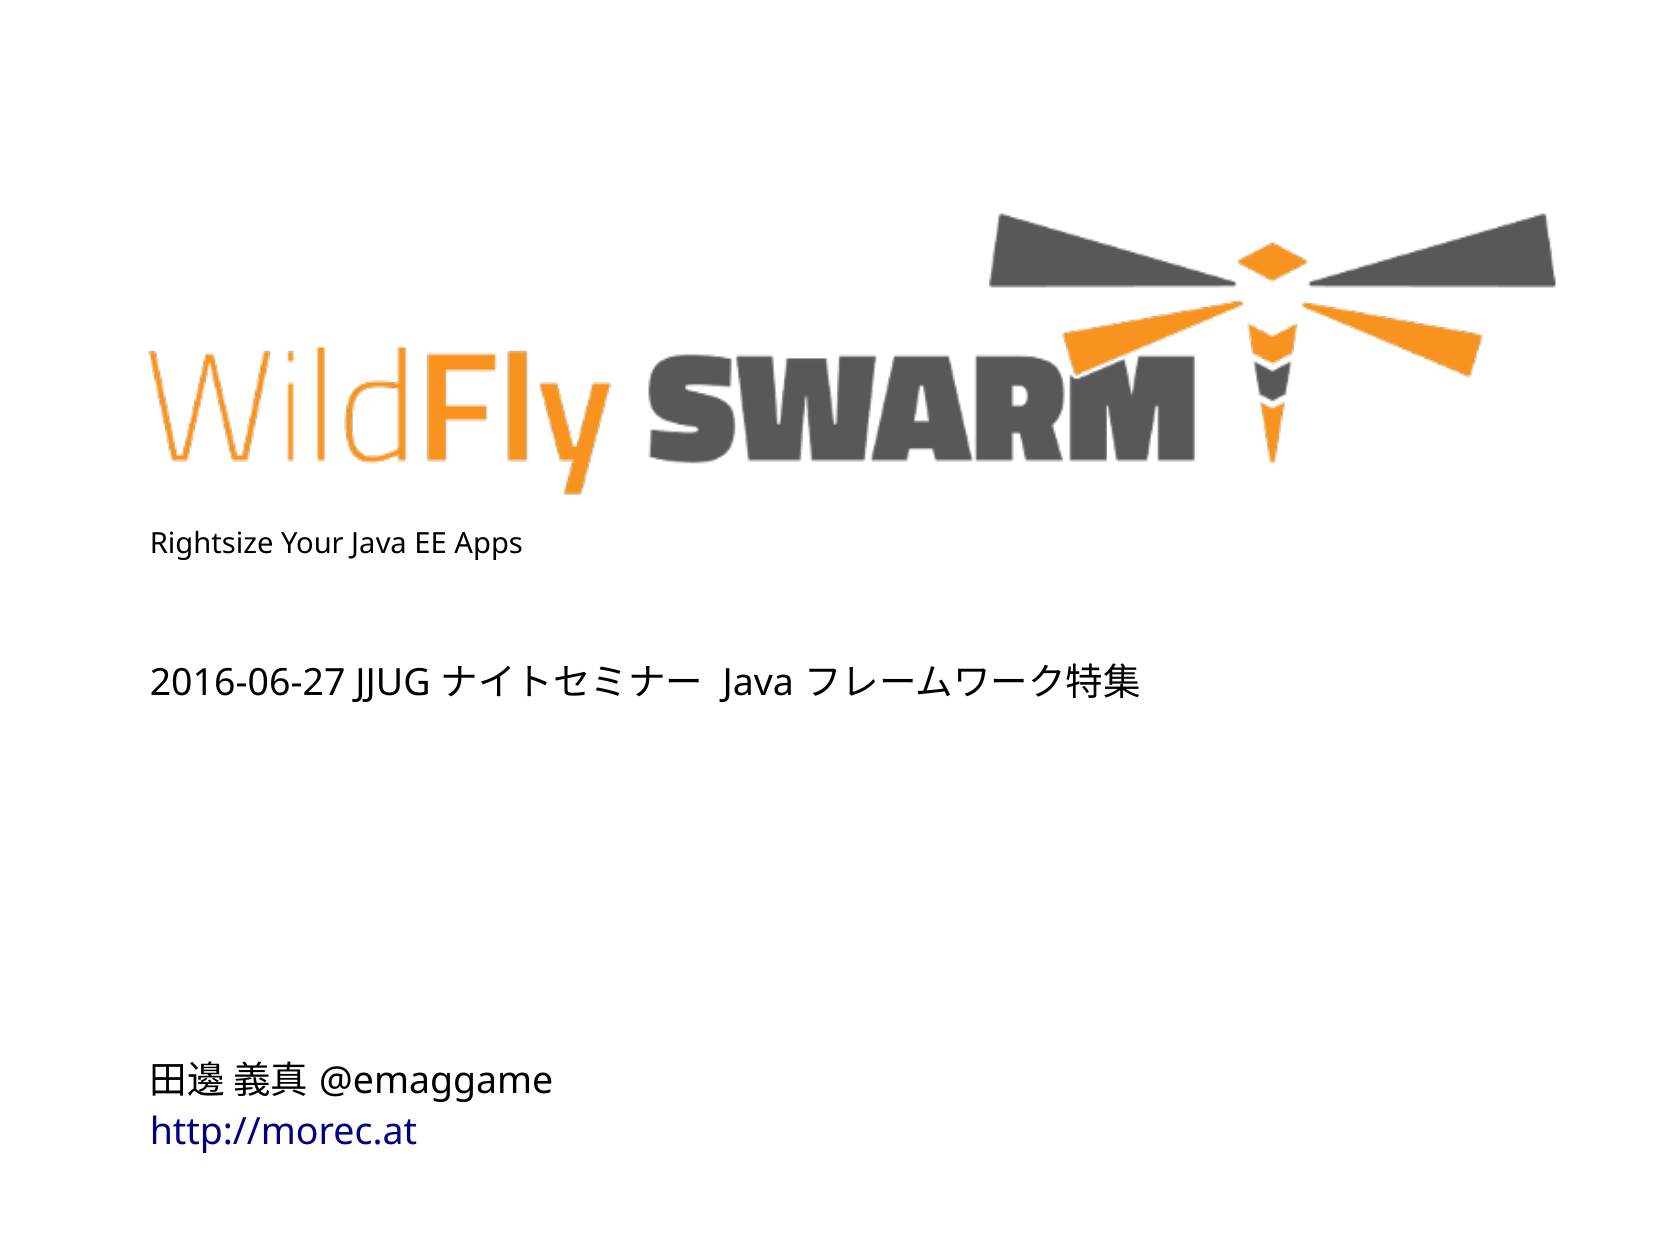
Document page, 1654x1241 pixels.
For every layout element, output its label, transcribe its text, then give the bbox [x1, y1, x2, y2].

text_box 2016-06-27 JJUGナイトセミナー Javaフレームワーク特集 [135, 644, 1321, 715]
picture [120, 152, 1585, 556]
text_box 田邊 義真@emaggame http://morec.at [135, 1042, 856, 1169]
text_box Rightsize Your Java EE Apps [135, 514, 946, 574]
